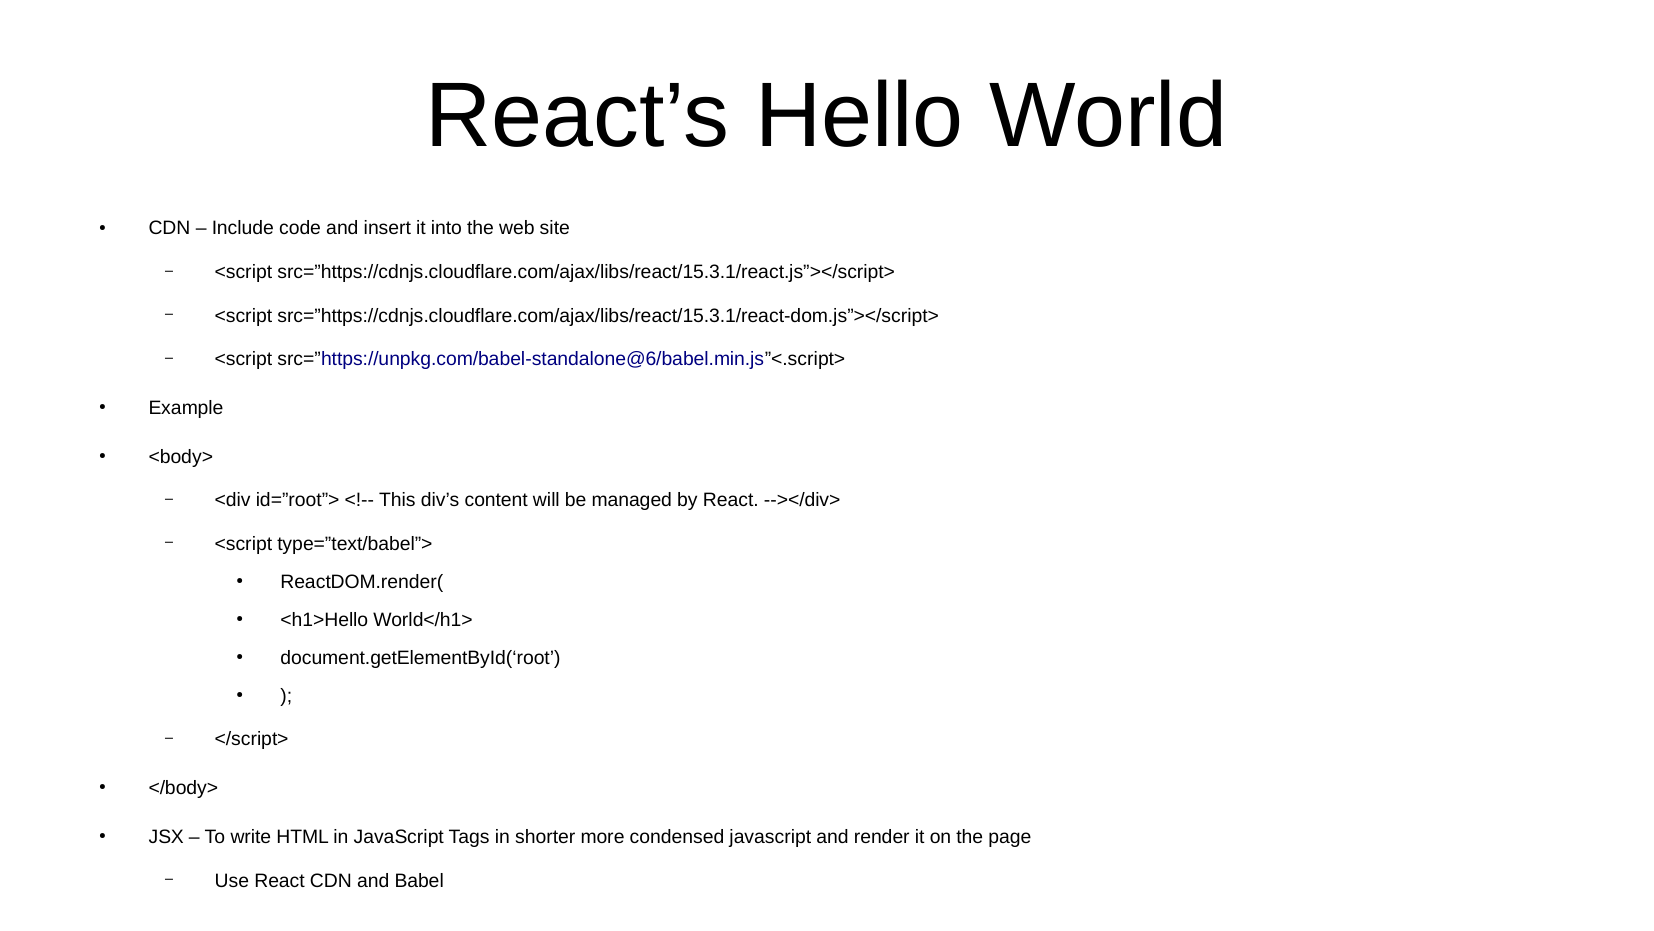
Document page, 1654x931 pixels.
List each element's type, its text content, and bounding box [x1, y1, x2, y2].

title React’s Hello World [82, 37, 1571, 193]
list CDN – Include code and insert it into the web site <script src=”https://cdnjs.cloudflare.com/ajax/libs/react/15.3.1/react.js”></script> <script src=”https://cdnjs.cloudflare.com/ajax/libs/react/15.3.1/react-dom.js”></script> <script src=”https://unpkg.com/babel-standalone@6/babel.min.js”<.script> Example <body> <div id=”root”> <!-- This div’s content will be managed by React. --></div> <script type=”text/babel”> ReactDOM.render( <h1>Hello World</h1> document.getElementById(‘root’) ); </script> </body> JSX – To write HTML in JavaScript Tags in shorter more condensed javascript and render it on the page Use React CDN and Babel [82, 217, 1621, 901]
